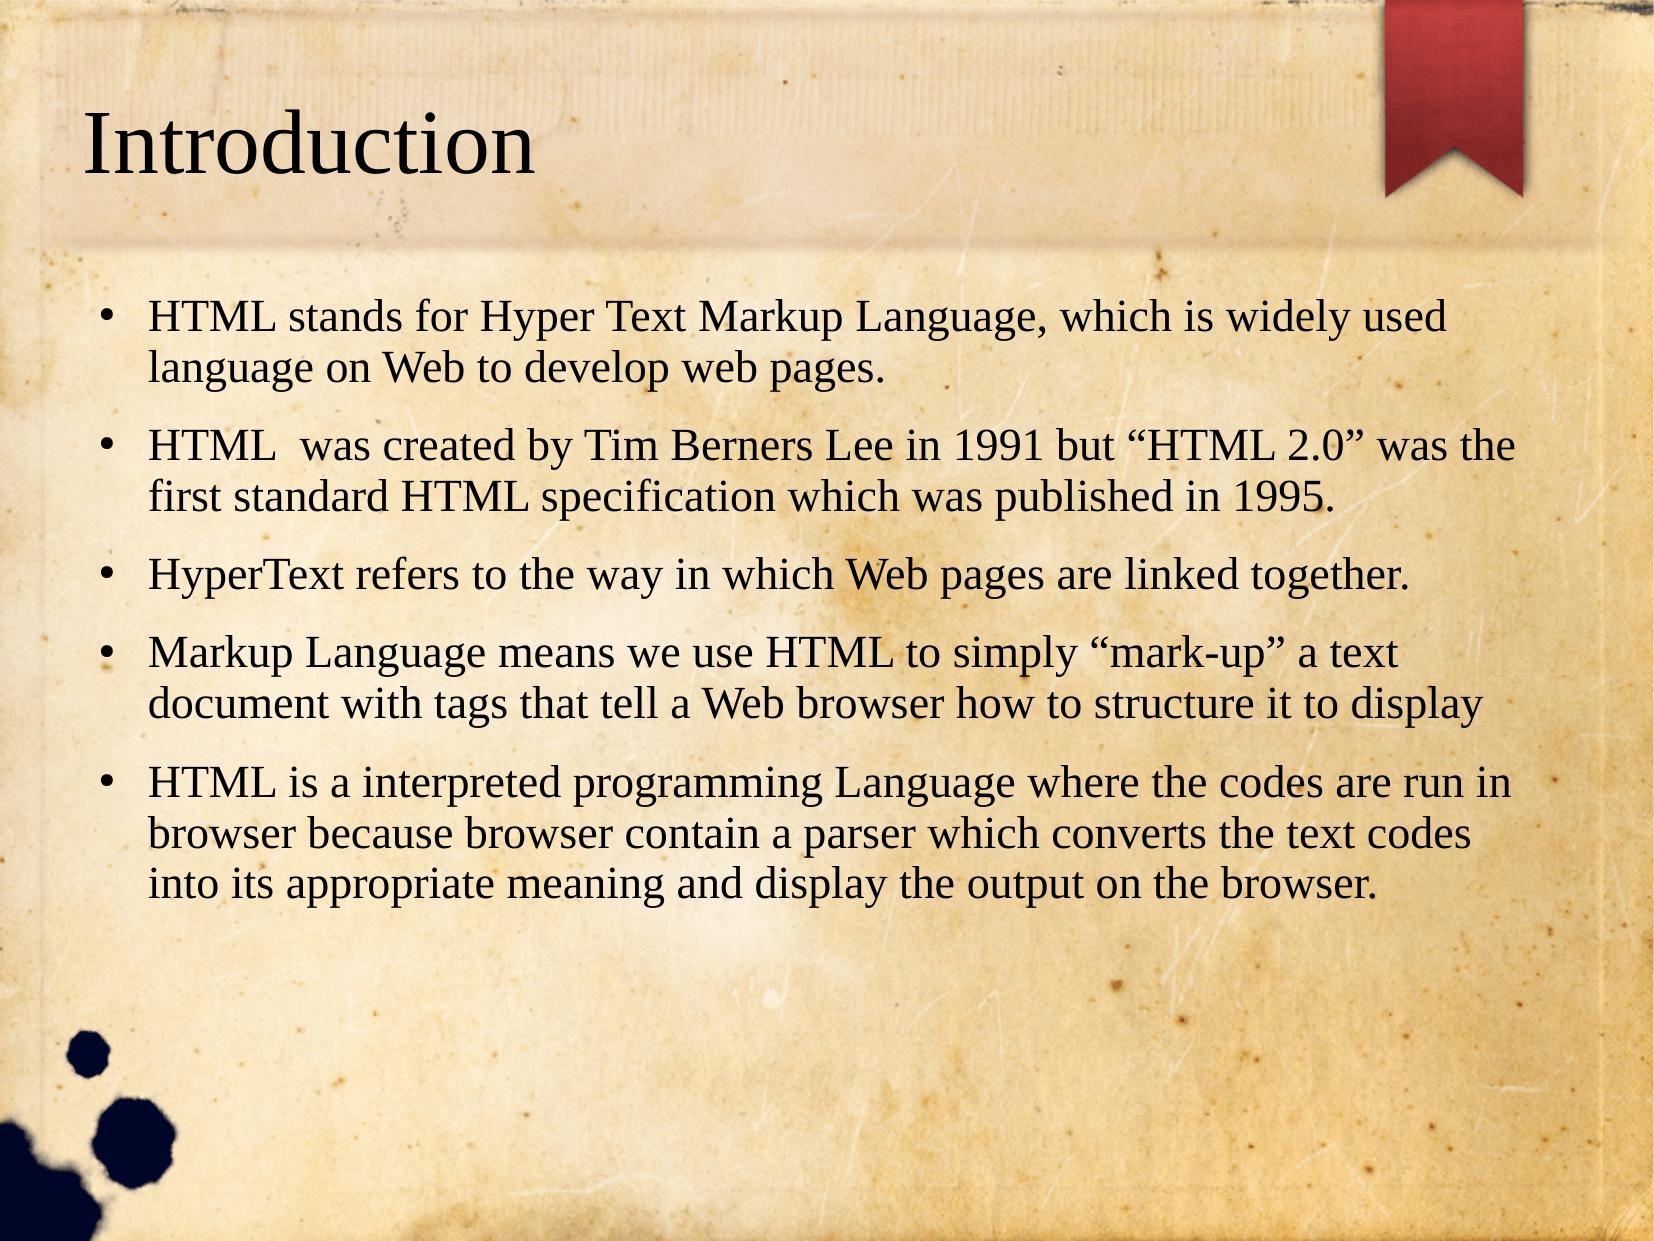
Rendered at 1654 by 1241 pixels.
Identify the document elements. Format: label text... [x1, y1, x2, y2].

list HTML stands for Hyper Text Markup Language, which is widely used language on Web to develop web pages. HTML was created by Tim Berners Lee in 1991 but “HTML 2.0” was the first standard HTML specification which was published in 1995. HyperText refers to the way in which Web pages are linked together. Markup Language means we use HTML to simply “mark-up” a text document with tags that tell a Web browser how to structure it to display HTML is a interpreted programming Language where the codes are run in browser because browser contain a parser which converts the text codes into its appropriate meaning and display the output on the browser. [82, 290, 1538, 1010]
title Introduction [82, 49, 1347, 237]
picture [0, 0, 1654, 1241]
